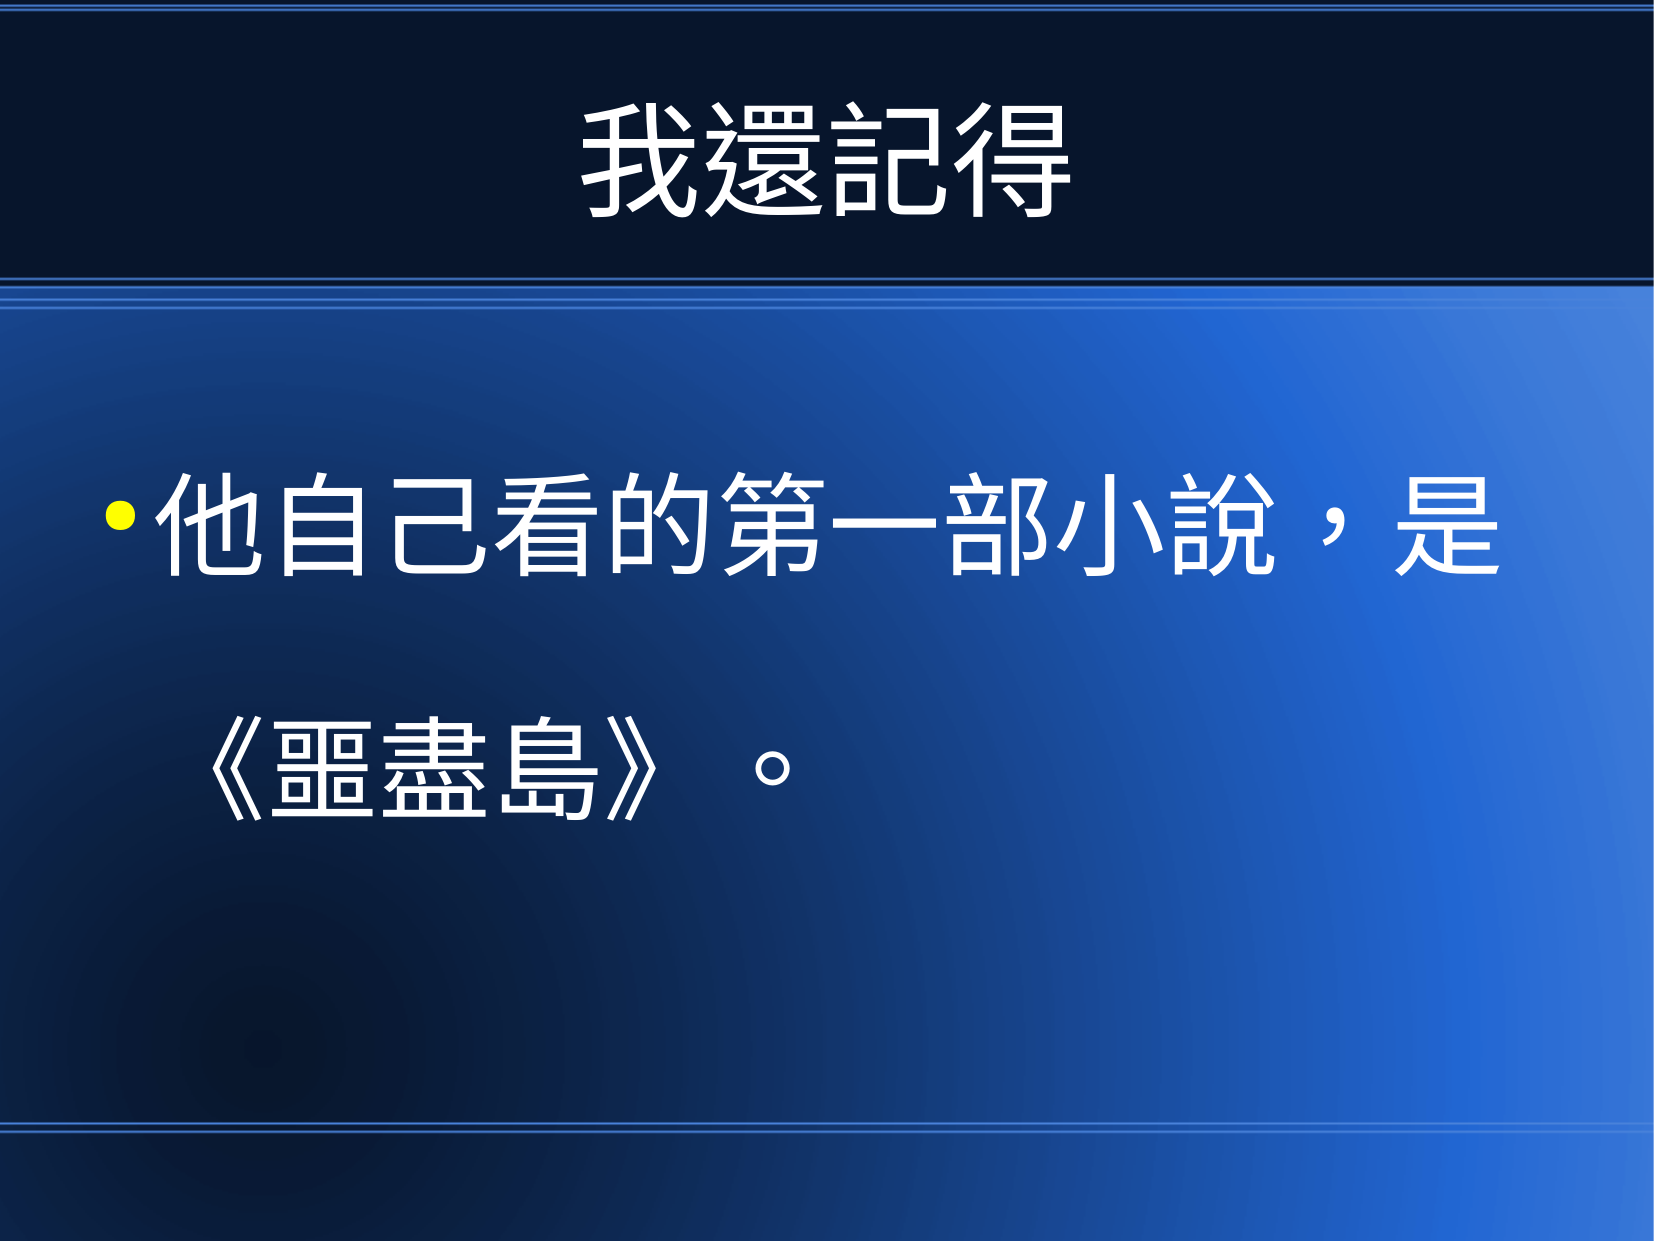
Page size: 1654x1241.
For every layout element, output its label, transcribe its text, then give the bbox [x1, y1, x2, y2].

title 我還記得 [82, 49, 1571, 257]
list 他自己看的第一部小說，是《噩盡島》。 [82, 355, 1571, 1241]
picture [0, 0, 1654, 1241]
